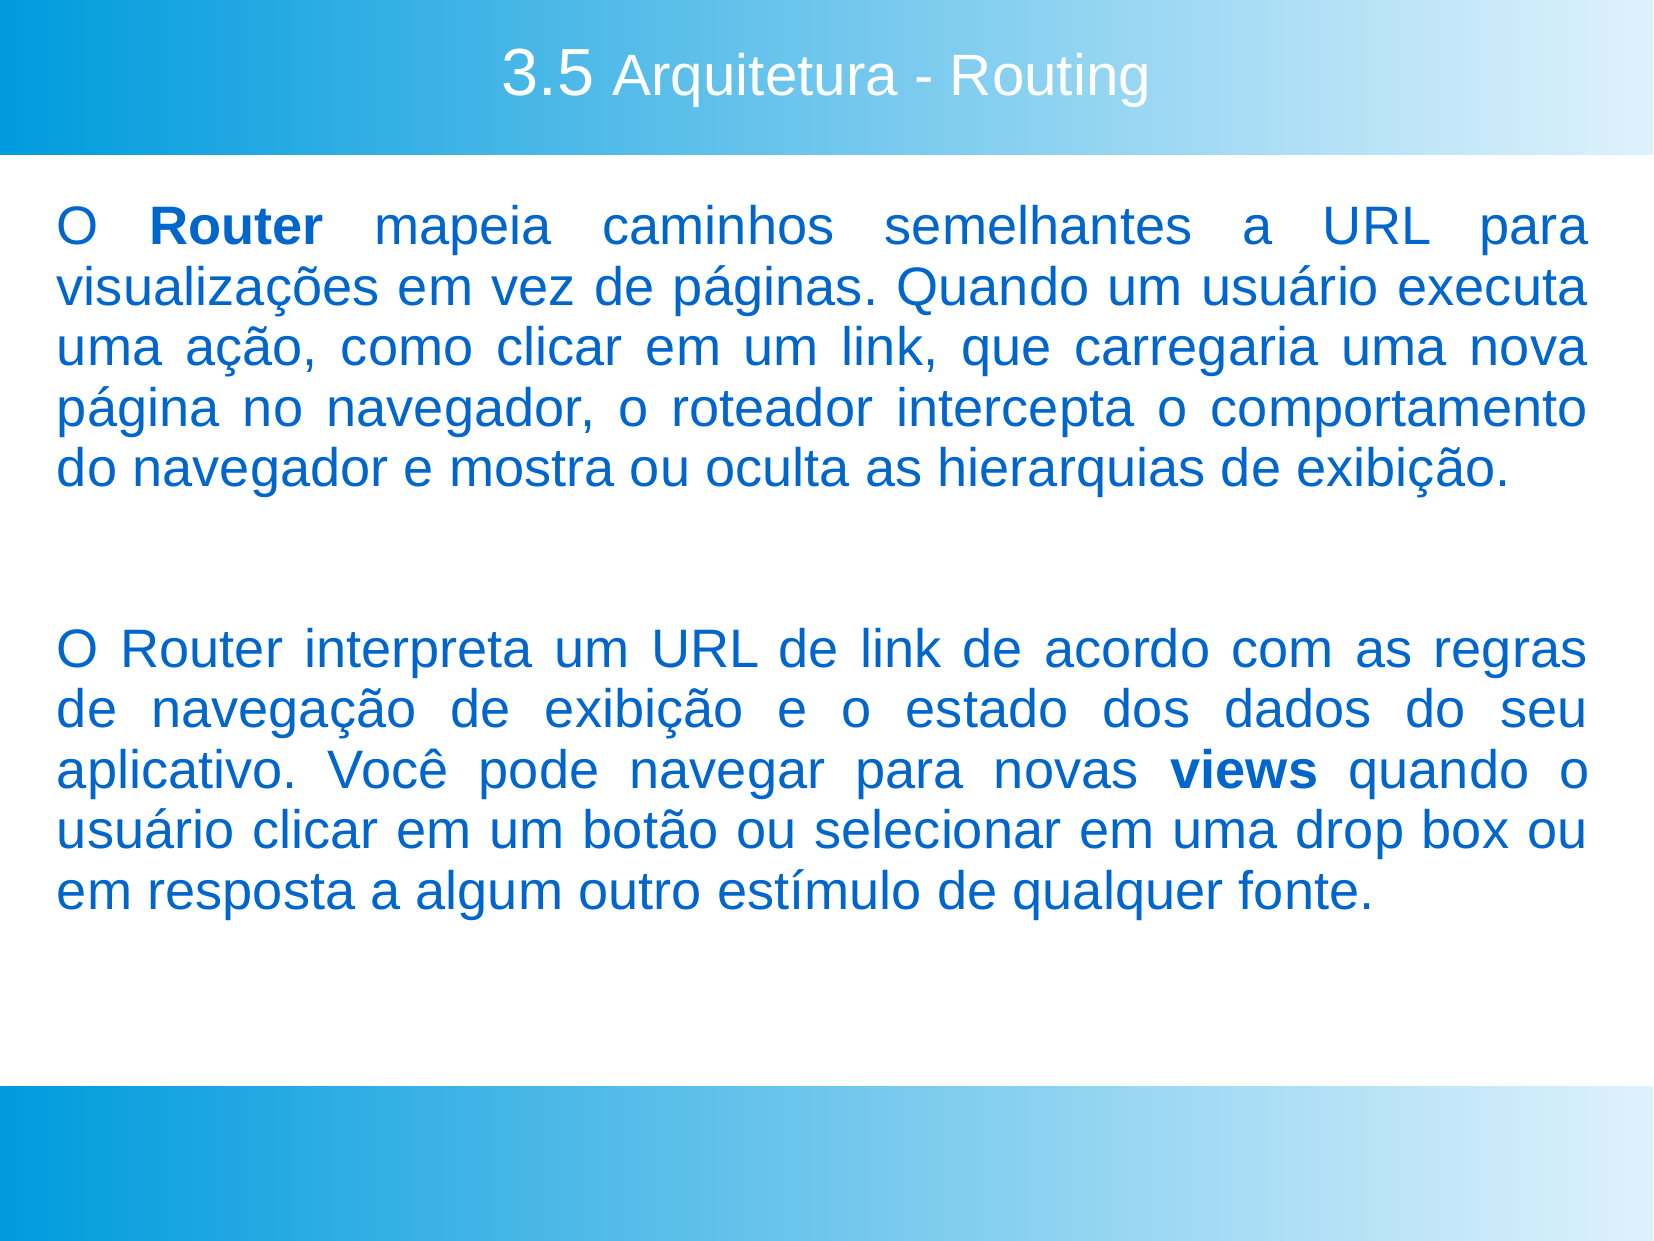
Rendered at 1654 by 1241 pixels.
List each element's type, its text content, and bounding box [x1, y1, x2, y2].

title 3.5 Arquitetura - Routing [82, 19, 1571, 125]
list O Router mapeia caminhos semelhantes a URL para visualizações em vez de páginas. Quando um usuário executa uma ação, como clicar em um link, que carregaria uma nova página no navegador, o roteador intercepta o comportamento do navegador e mostra ou oculta as hierarquias de exibição. O Router interpreta um URL de link de acordo com as regras de navegação de exibição e o estado dos dados do seu aplicativo. Você pode navegar para novas views quando o usuário clicar em um botão ou selecionar em uma drop box ou em resposta a algum outro estímulo de qualquer fonte. [56, 195, 1591, 1036]
